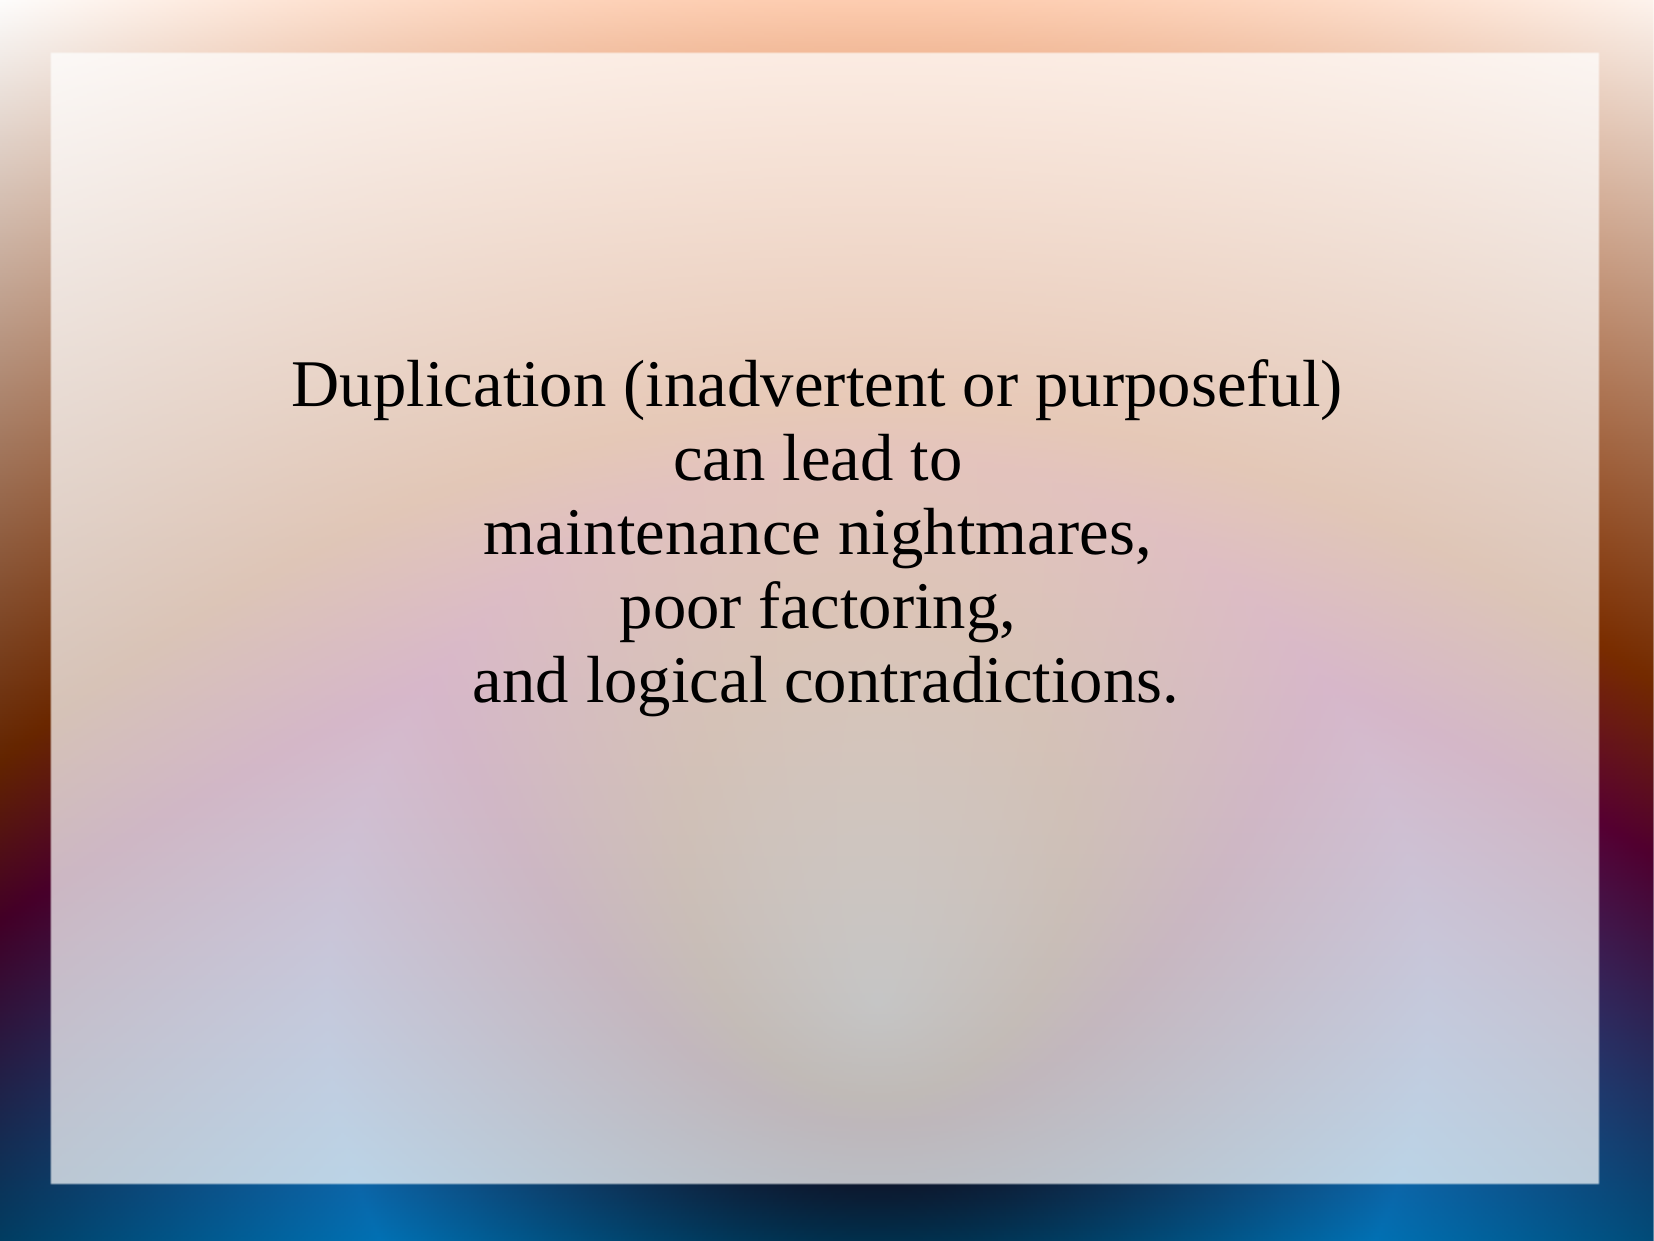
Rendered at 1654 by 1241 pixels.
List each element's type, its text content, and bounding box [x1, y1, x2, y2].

subtitle Duplication (inadvertent or purposeful) can lead to maintenance nightmares, poor factoring, and logical contradictions. [82, 55, 1571, 1010]
picture [0, 0, 1654, 1241]
